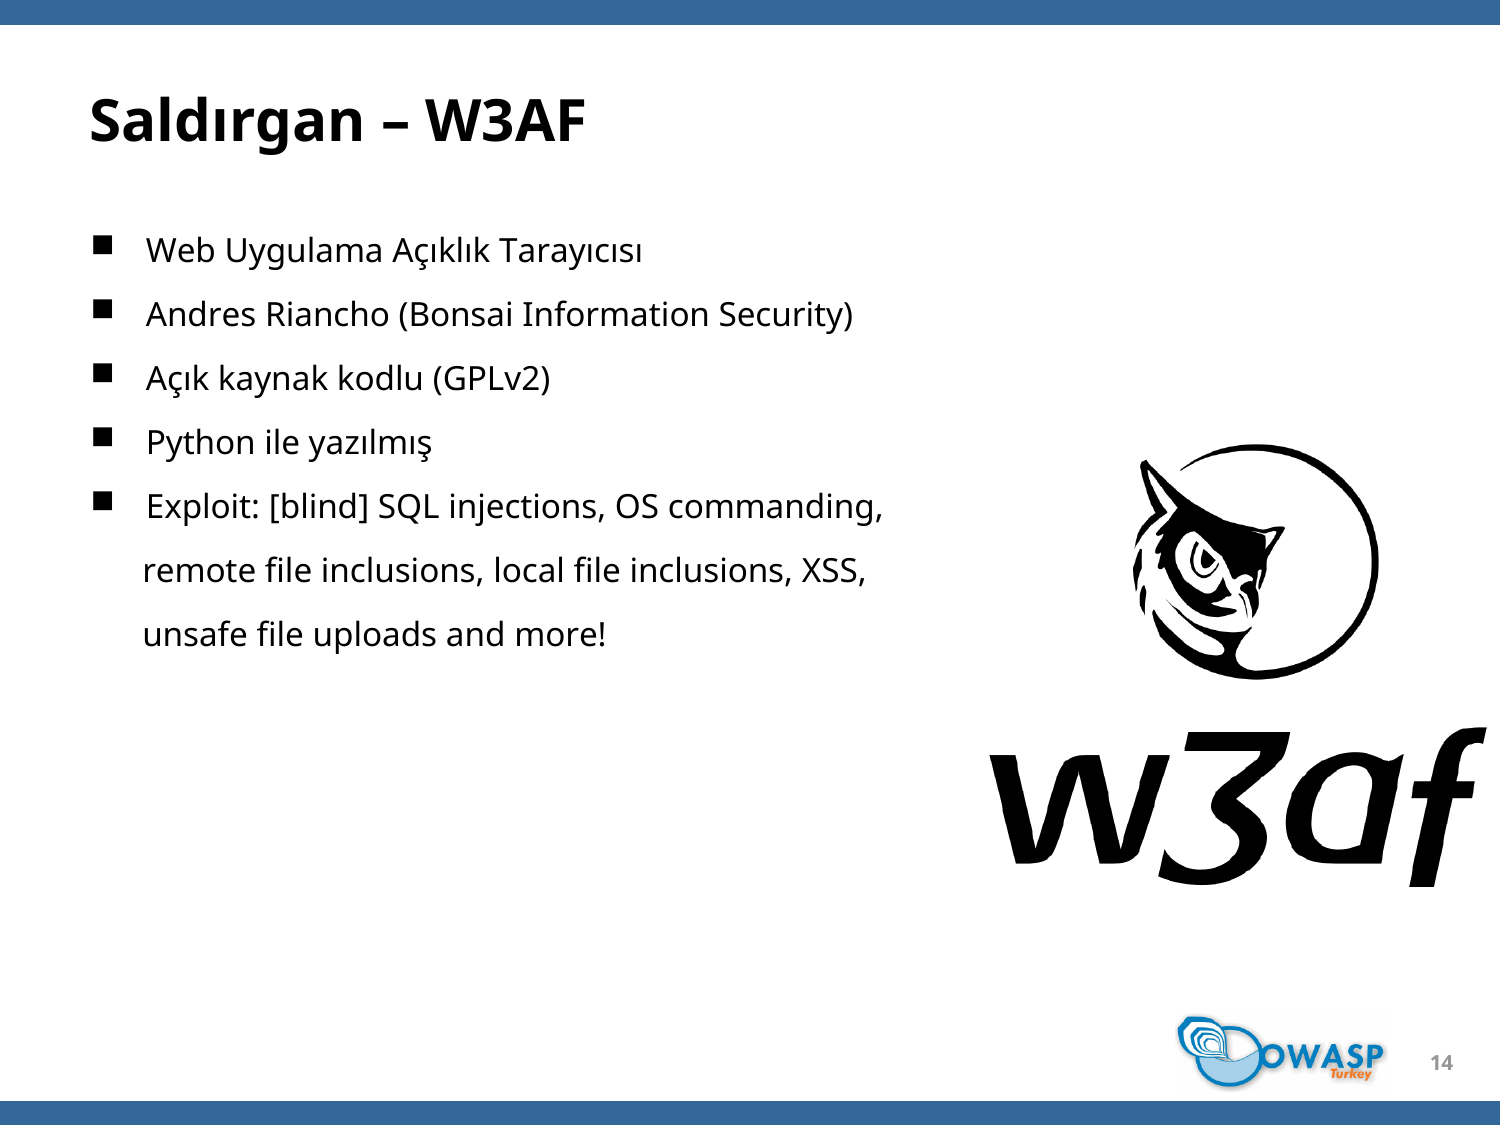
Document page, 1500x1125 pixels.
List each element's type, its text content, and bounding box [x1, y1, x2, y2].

list Web Uygulama Açıklık Tarayıcısı Andres Riancho (Bonsai Information Security) Açık kaynak kodlu (GPLv2) Python ile yazılmış Exploit: [blind] SQL injections, OS commanding, remote file inclusions, local file inclusions, XSS, unsafe file uploads and more! [75, 212, 1426, 700]
text_box <number> [1408, 1034, 1475, 1082]
picture [1175, 1012, 1388, 1093]
picture [972, 713, 1500, 887]
picture [1101, 425, 1397, 686]
title Saldırgan – W3AF [75, 45, 1426, 176]
